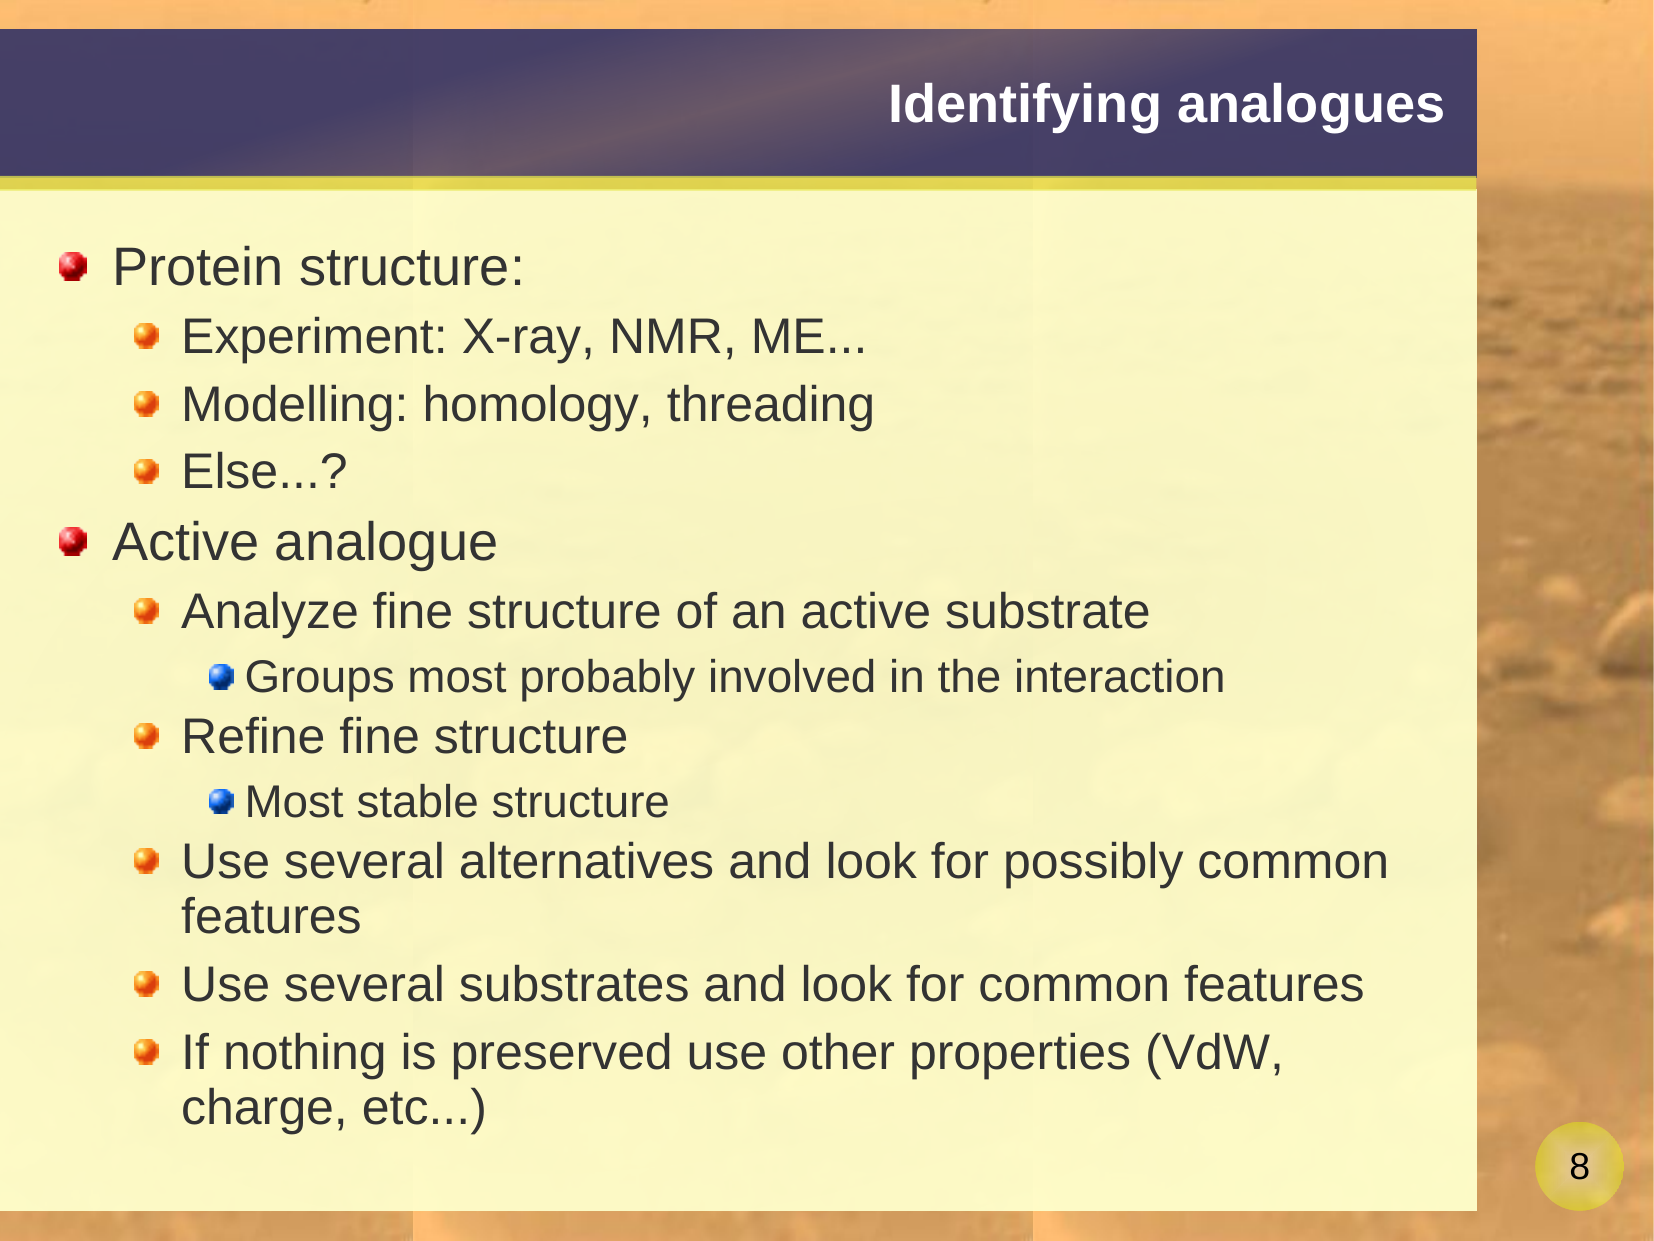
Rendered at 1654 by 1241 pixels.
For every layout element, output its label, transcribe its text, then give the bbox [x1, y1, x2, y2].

title Identifying analogues [29, 59, 1447, 148]
list Protein structure: Experiment: X-ray, NMR, ME... Modelling: homology, threading Else...? Active analogue Analyze fine structure of an active substrate Groups most probably involved in the interaction Refine fine structure Most stable structure Use several alternatives and look for possibly common features Use several substrates and look for common features If nothing is preserved use other properties (VdW, charge, etc...) [59, 236, 1418, 1182]
picture [0, 0, 1654, 1241]
